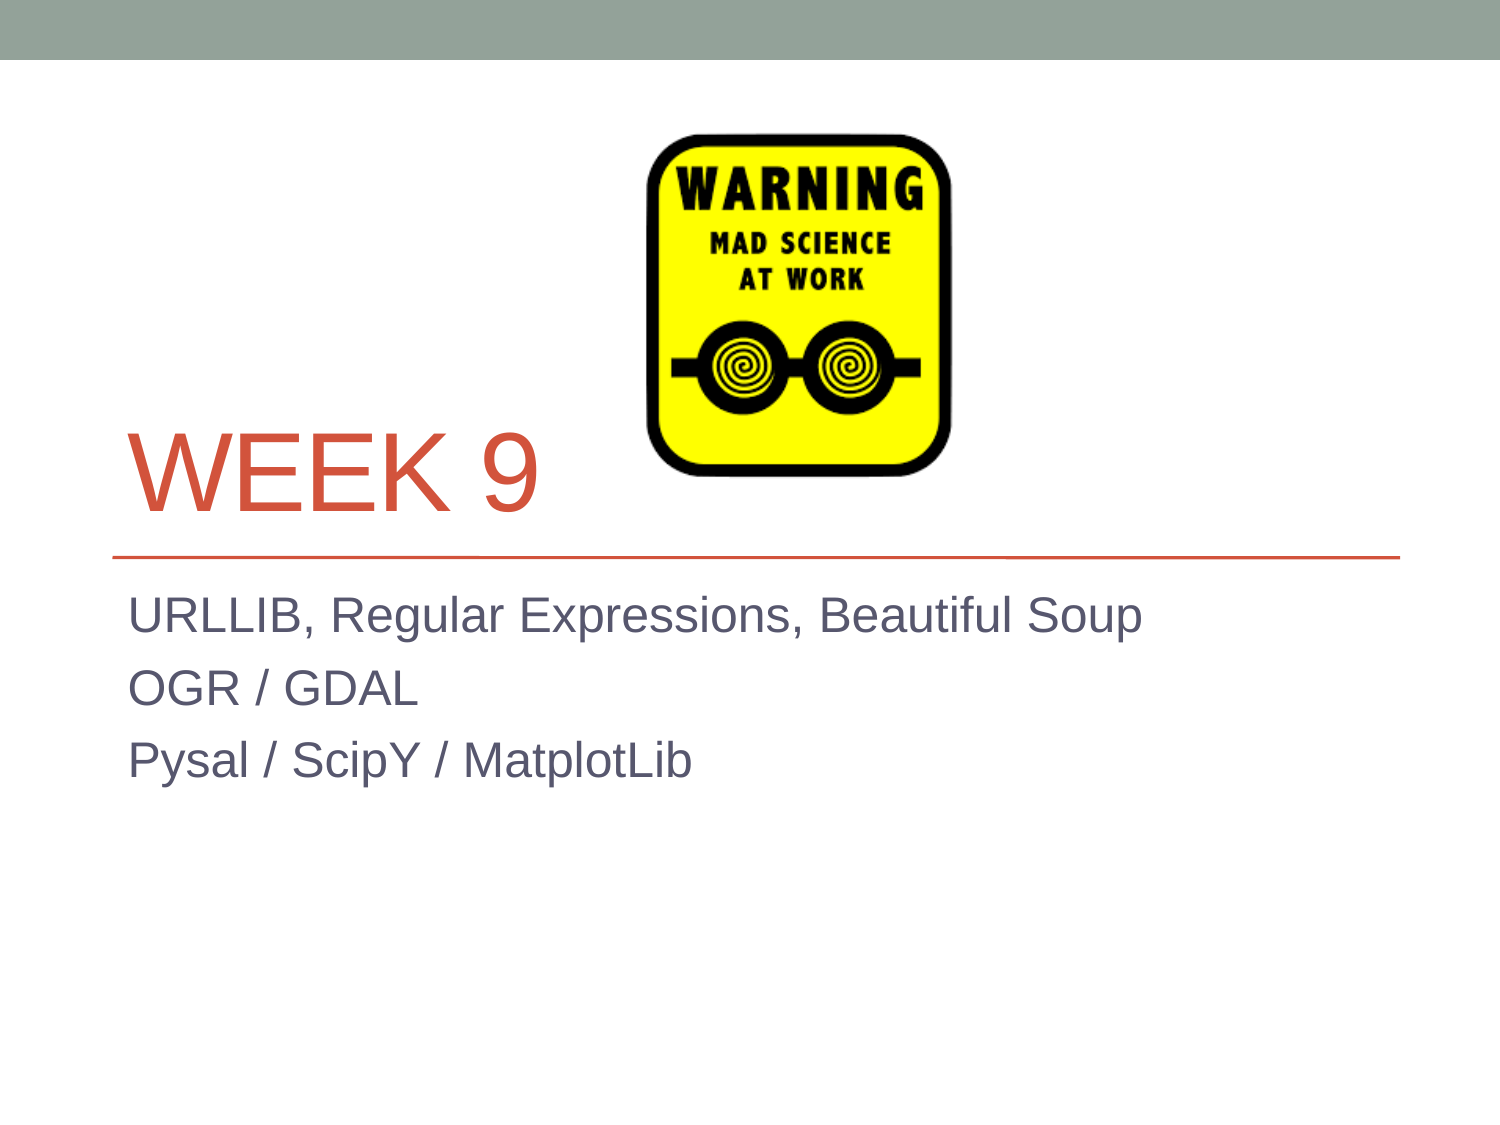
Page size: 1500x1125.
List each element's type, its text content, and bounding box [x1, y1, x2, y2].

subtitle URLLIB, Regular Expressions, Beautiful Soup OGR / GDAL Pysal / ScipY / MatplotLib [112, 575, 1163, 863]
picture [634, 125, 965, 499]
title Week 9 [112, 224, 1401, 542]
